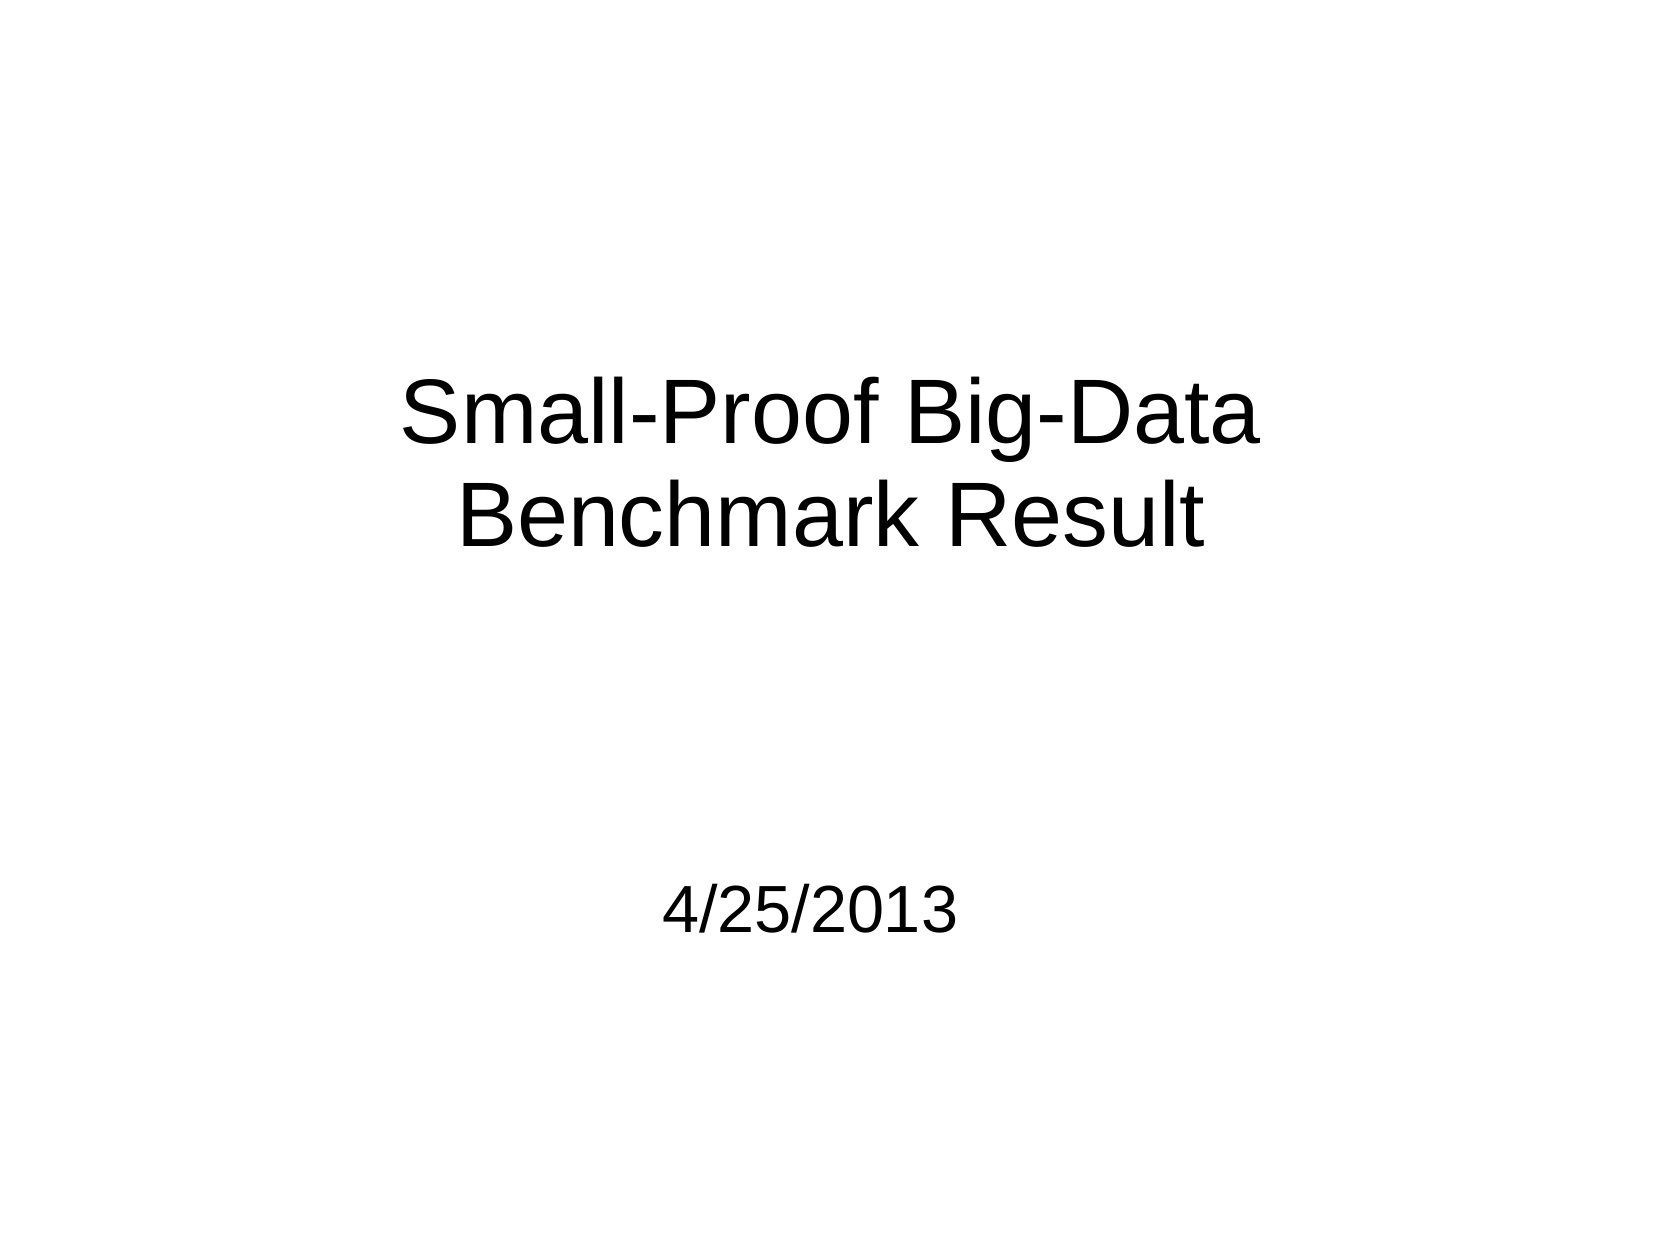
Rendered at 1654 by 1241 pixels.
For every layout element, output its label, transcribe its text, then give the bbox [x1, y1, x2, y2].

subtitle 4/25/2013 [82, 810, 1538, 1010]
title Small-Proof Big-Data Benchmark Result [86, 360, 1576, 568]
